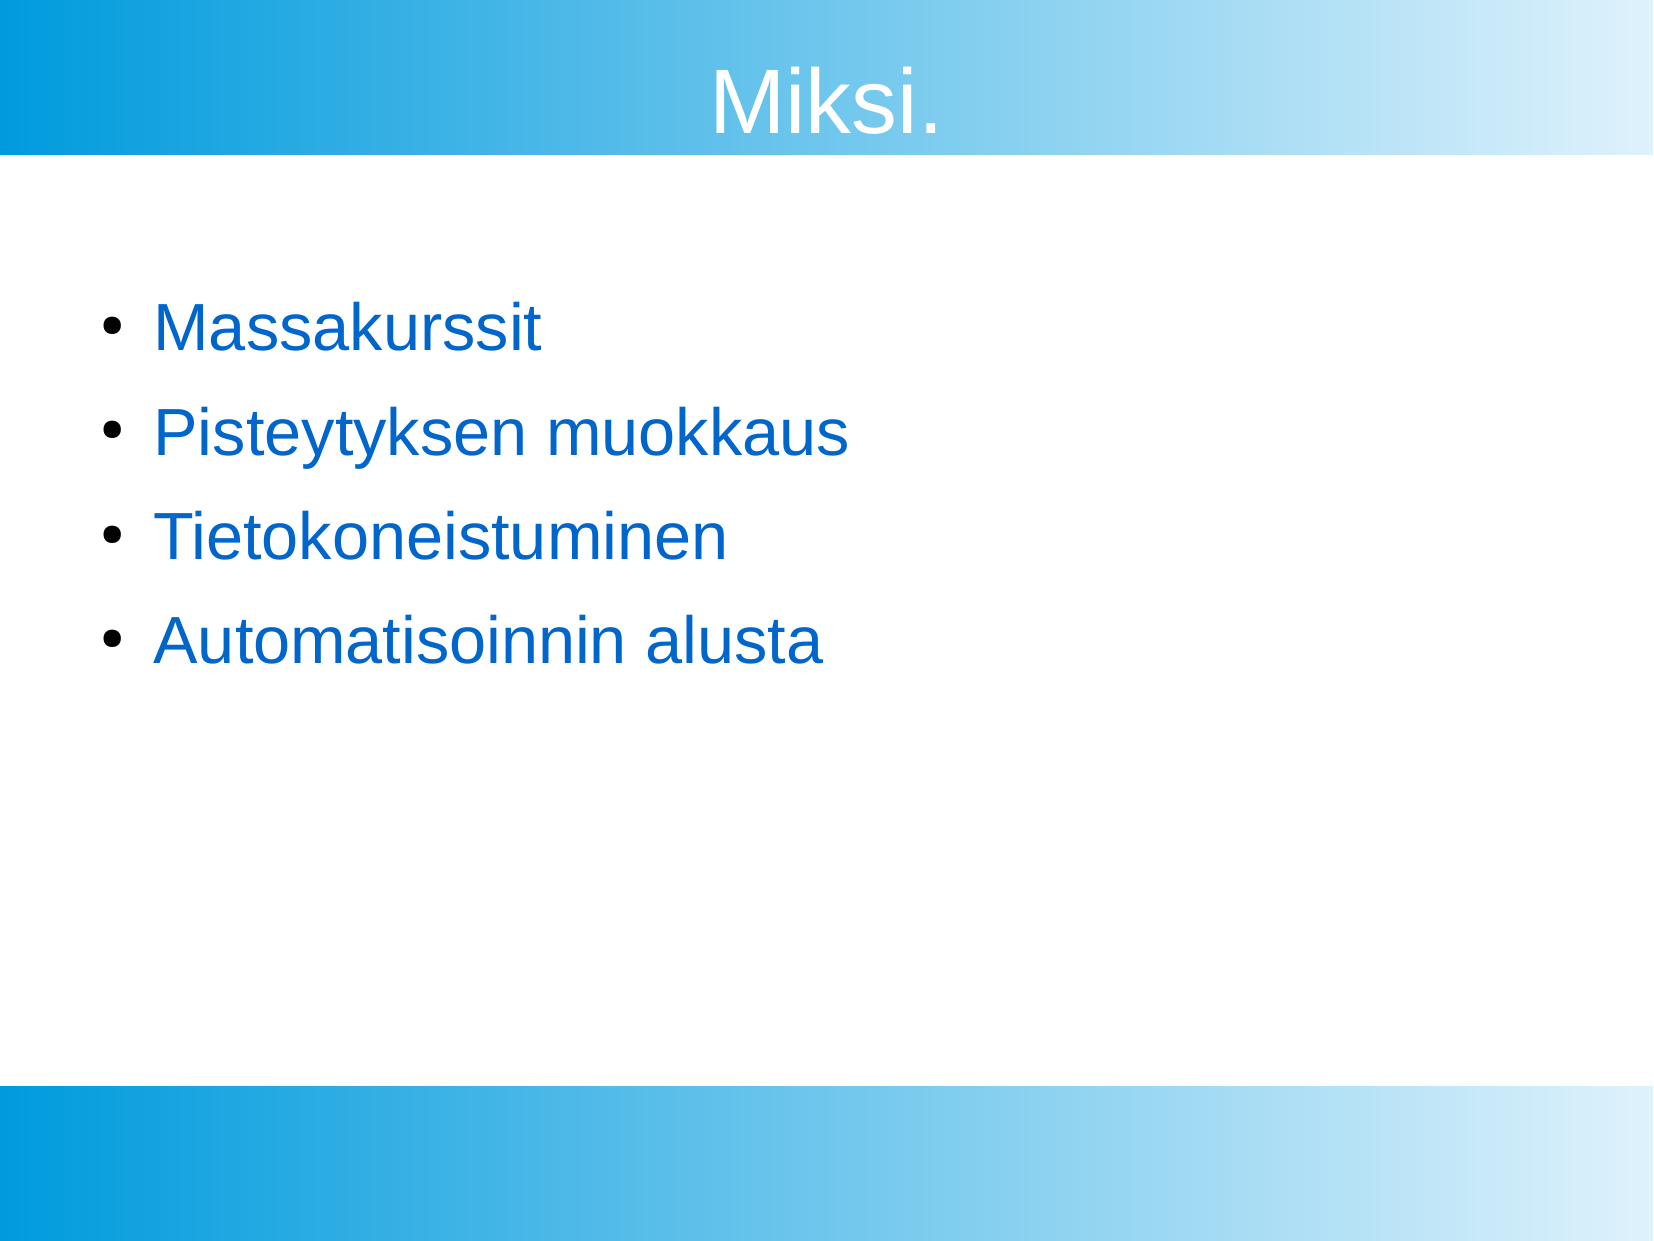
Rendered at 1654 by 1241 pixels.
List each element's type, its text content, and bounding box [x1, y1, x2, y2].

title Miksi. [82, 49, 1571, 155]
list Massakurssit Pisteytyksen muokkaus Tietokoneistuminen Automatisoinnin alusta [82, 290, 1571, 1010]
